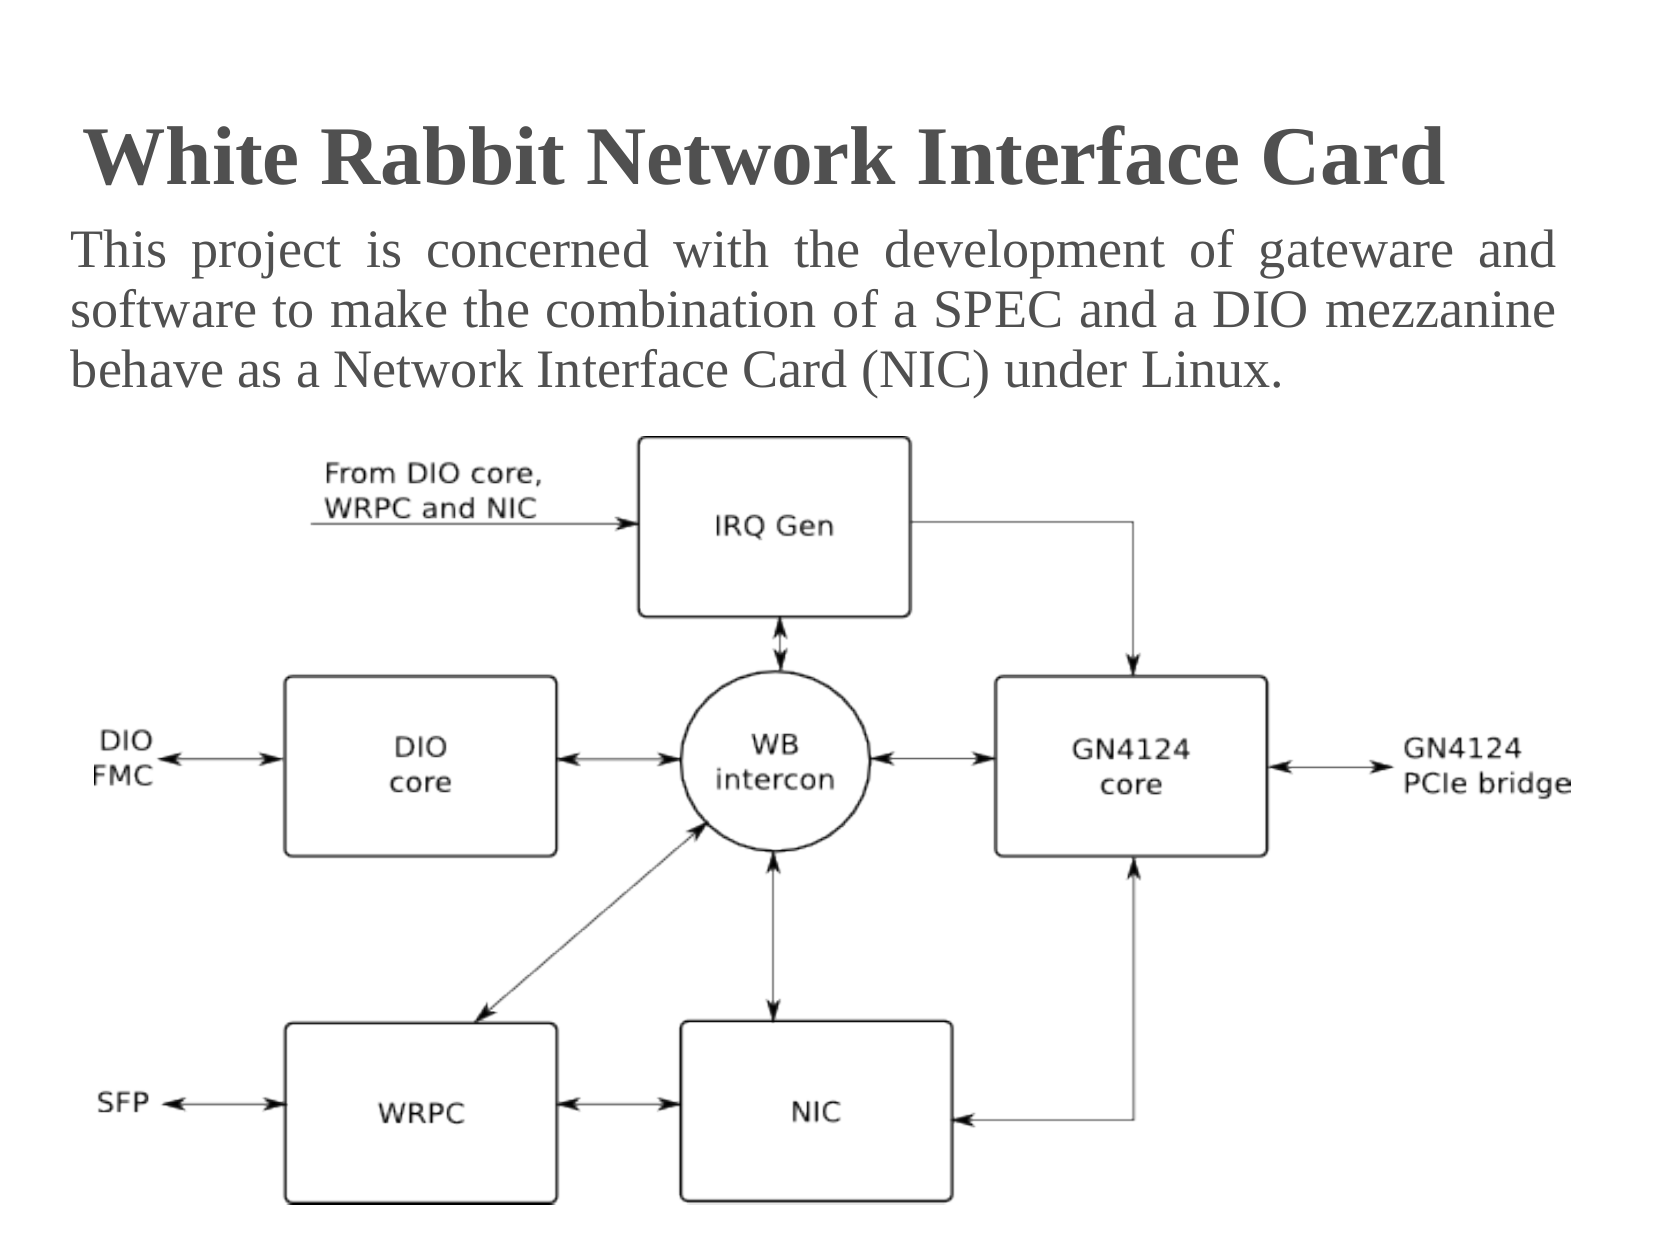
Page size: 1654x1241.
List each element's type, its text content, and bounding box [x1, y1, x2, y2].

title White Rabbit Network Interface Card [82, 52, 1571, 260]
text_box This project is concerned with the development of gateware and software to make the combination of a SPEC and a DIO mezzanine behave as a Network Interface Card (NIC) under Linux. [70, 219, 1559, 520]
picture [94, 436, 1571, 1205]
